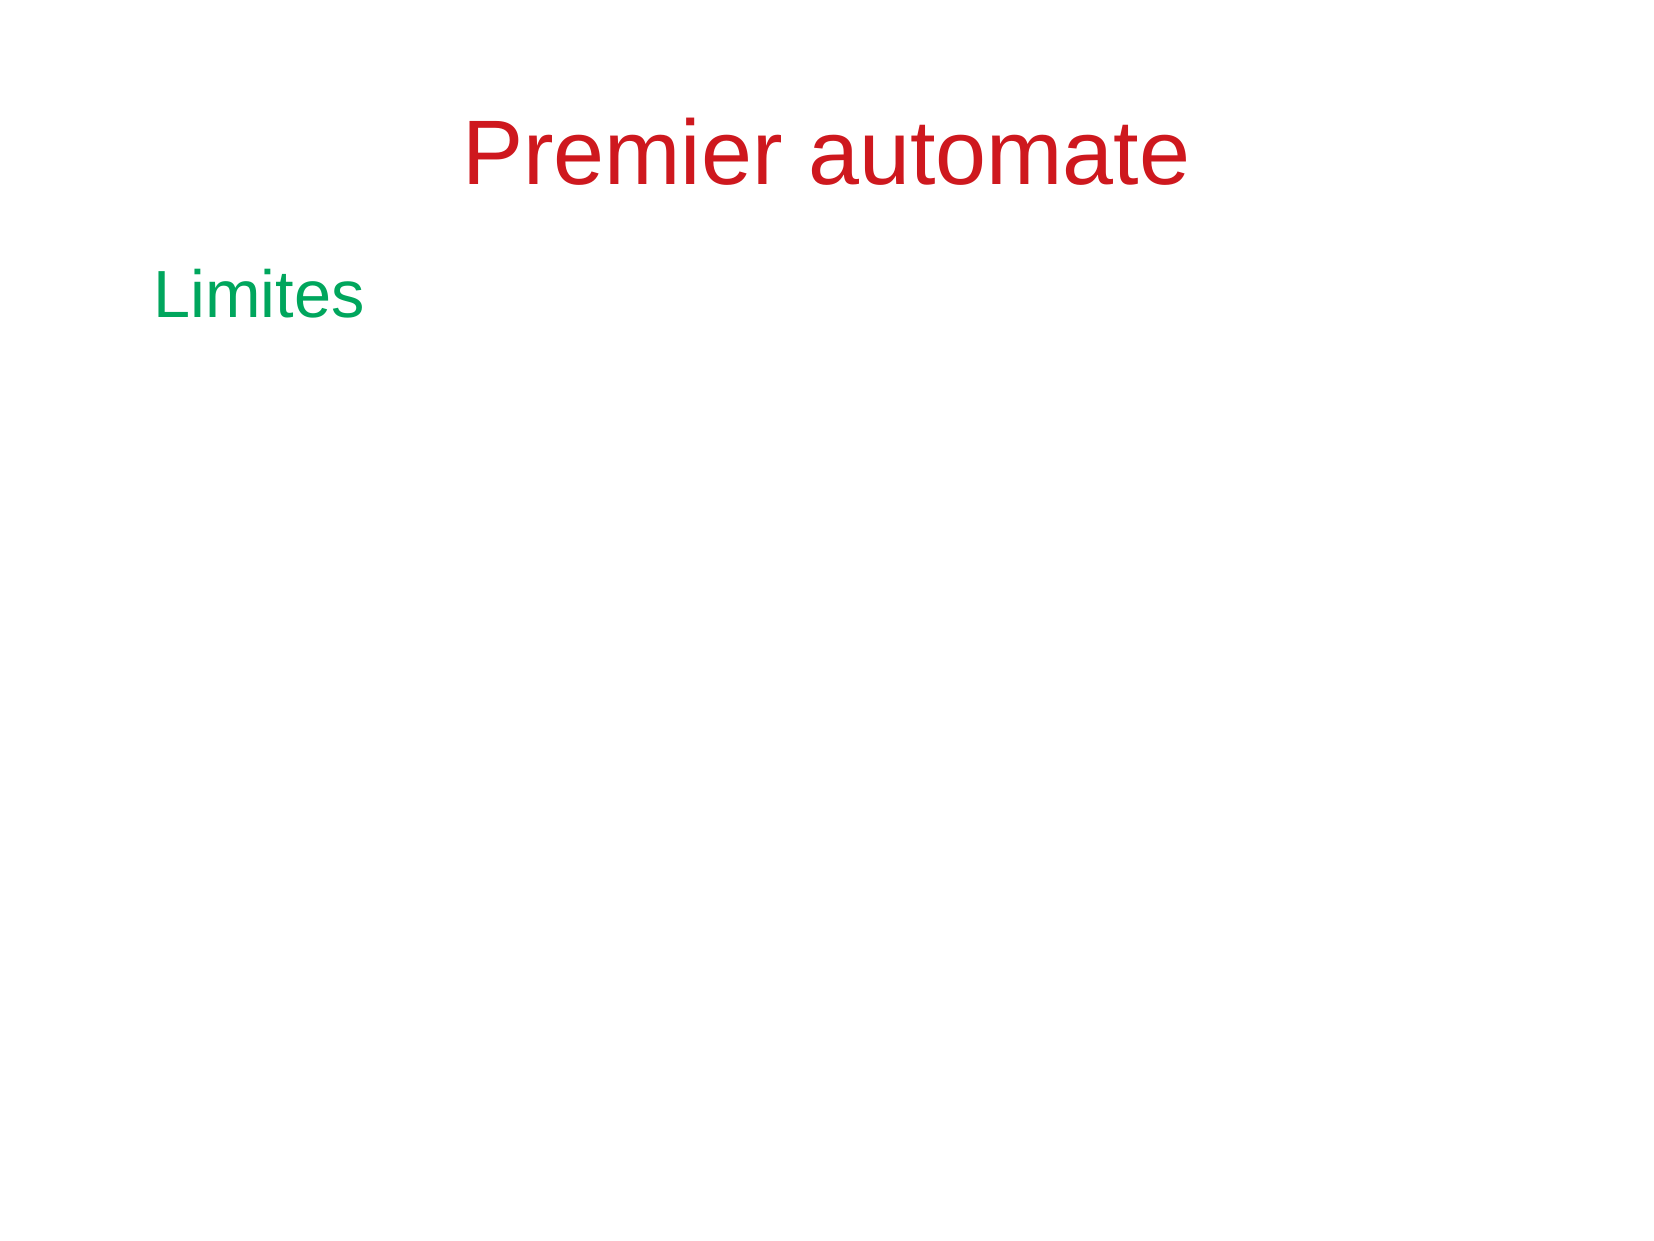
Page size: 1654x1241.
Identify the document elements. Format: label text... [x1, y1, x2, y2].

title Premier automate [82, 49, 1571, 256]
list Limites [82, 256, 1571, 976]
